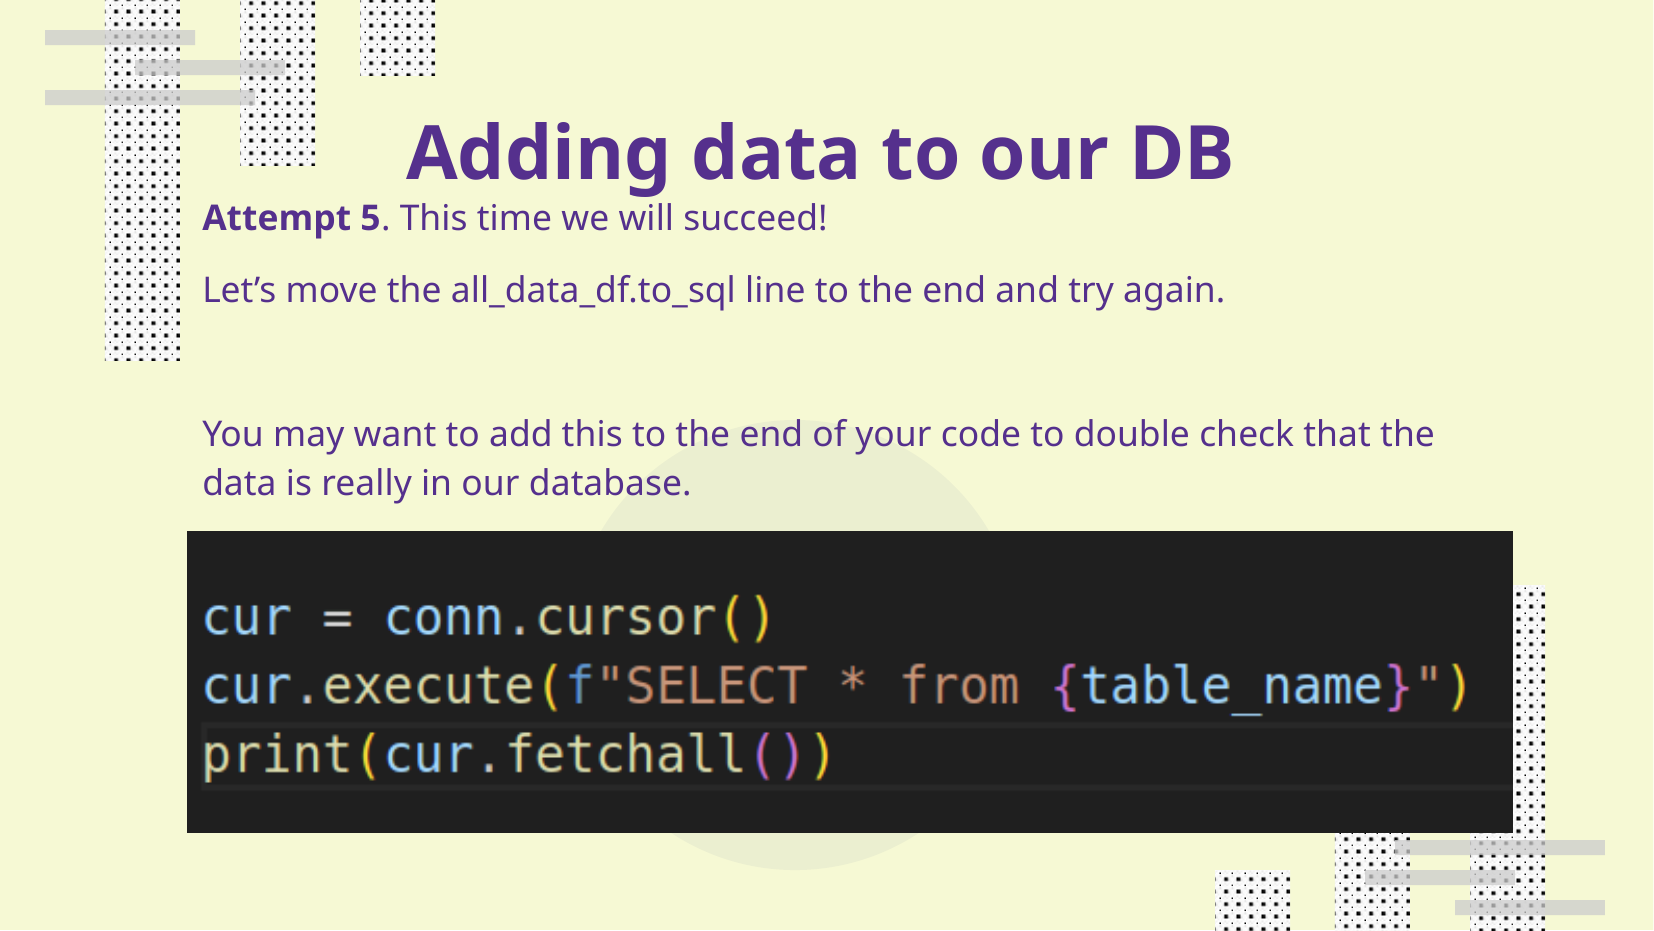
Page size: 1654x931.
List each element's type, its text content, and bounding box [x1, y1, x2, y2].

picture [104, 202, 180, 361]
picture [104, 0, 180, 30]
picture [1470, 916, 1546, 931]
picture [360, 0, 436, 76]
text_box Attempt 5. This time we will succeed! Let’s move the all_data_df.to_sql line to the end and try again. You may want to add this to the end of your code to double check that the data is really in our database. [187, 833, 1463, 931]
picture [187, 531, 1546, 840]
title Adding data to our DB [76, 98, 1565, 202]
picture [1470, 856, 1546, 900]
text_box Attempt 5. This time we will succeed! Let’s move the all_data_df.to_sql line to the end and try again. You may want to add this to the end of your code to double check that the data is really in our database. [187, 202, 1463, 531]
picture [240, 0, 315, 98]
picture [104, 46, 180, 90]
